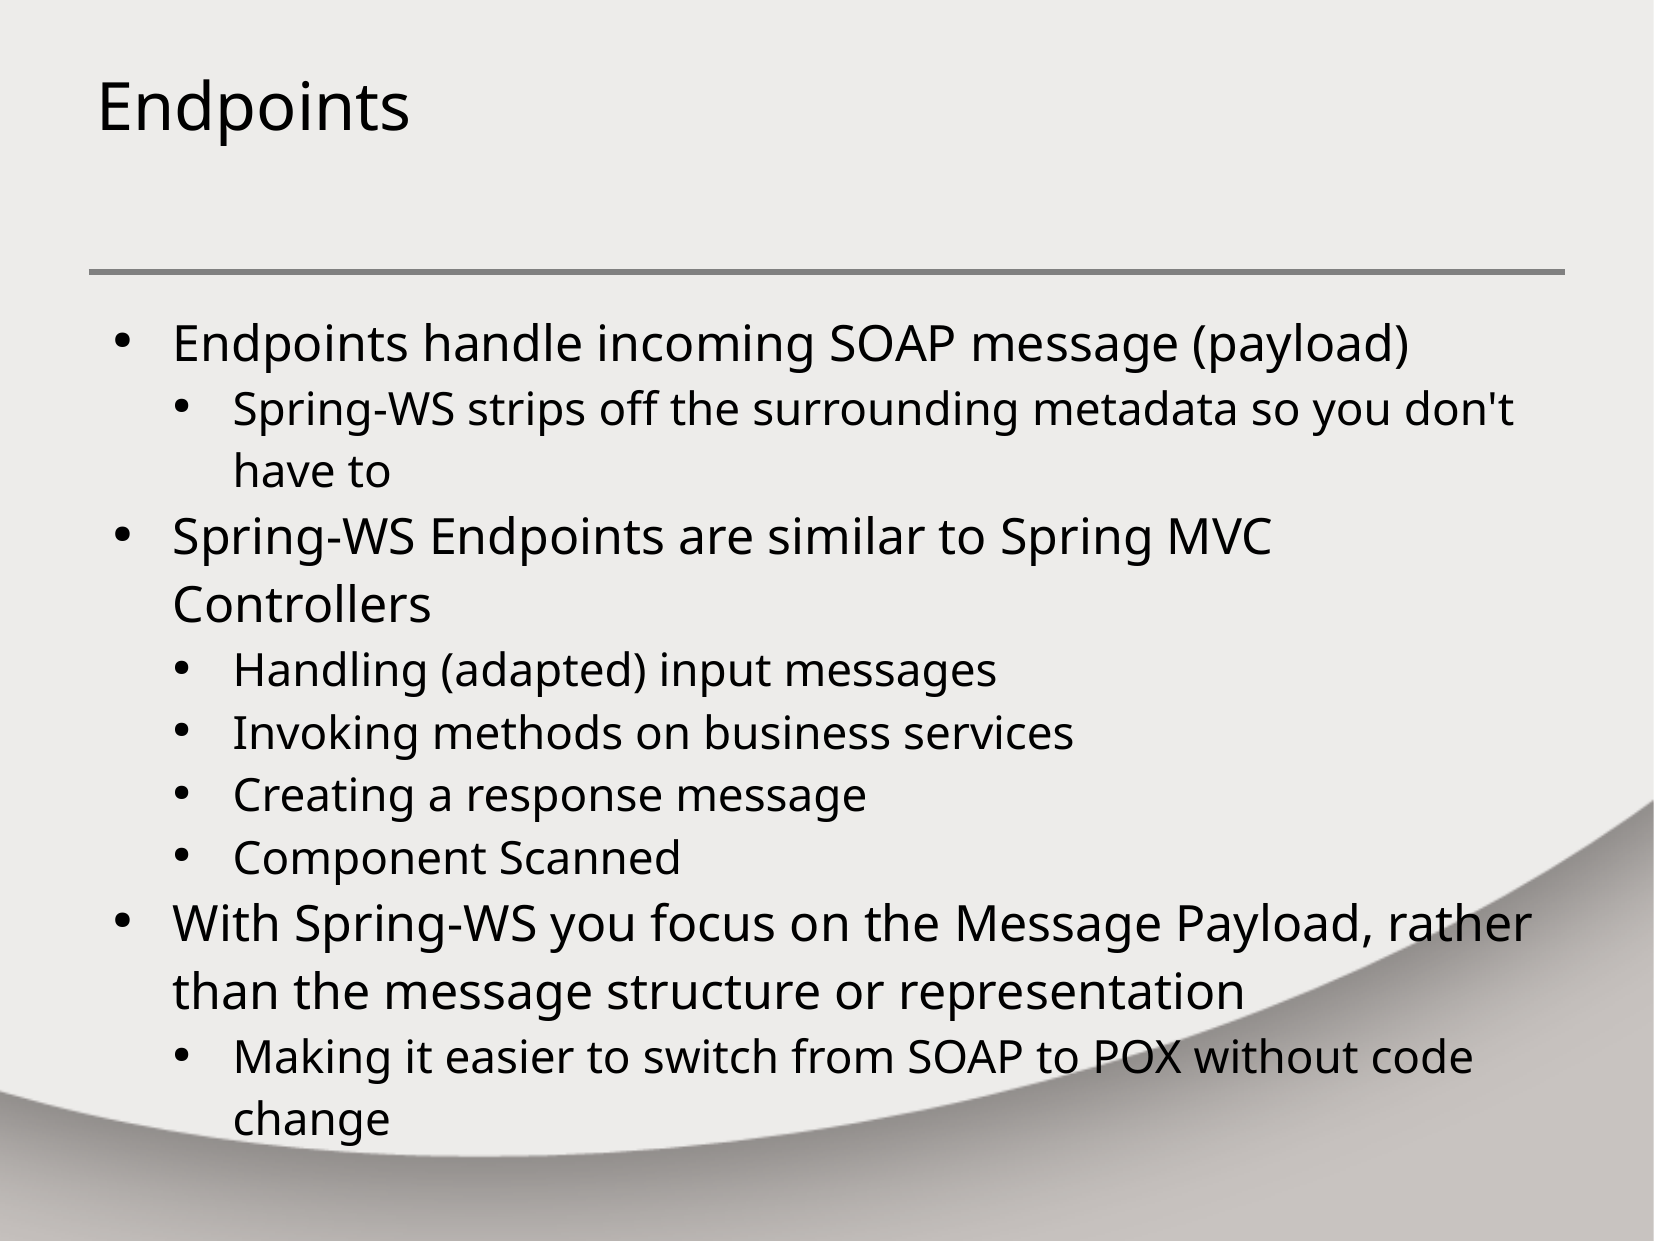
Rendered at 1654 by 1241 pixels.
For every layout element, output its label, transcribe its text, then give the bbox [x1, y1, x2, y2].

text_box Endpoints handle incoming SOAP message (payload) Spring-WS strips off the surrounding metadata so you don't have to Spring-WS Endpoints are similar to Spring MVC Controllers Handling (adapted) input messages Invoking methods on business services Creating a response message Component Scanned With Spring-WS you focus on the Message Payload, rather than the message structure or representation Making it easier to switch from SOAP to POX without code change [97, 300, 1560, 1163]
picture [0, 0, 1654, 1241]
title Endpoints [96, 75, 1559, 226]
